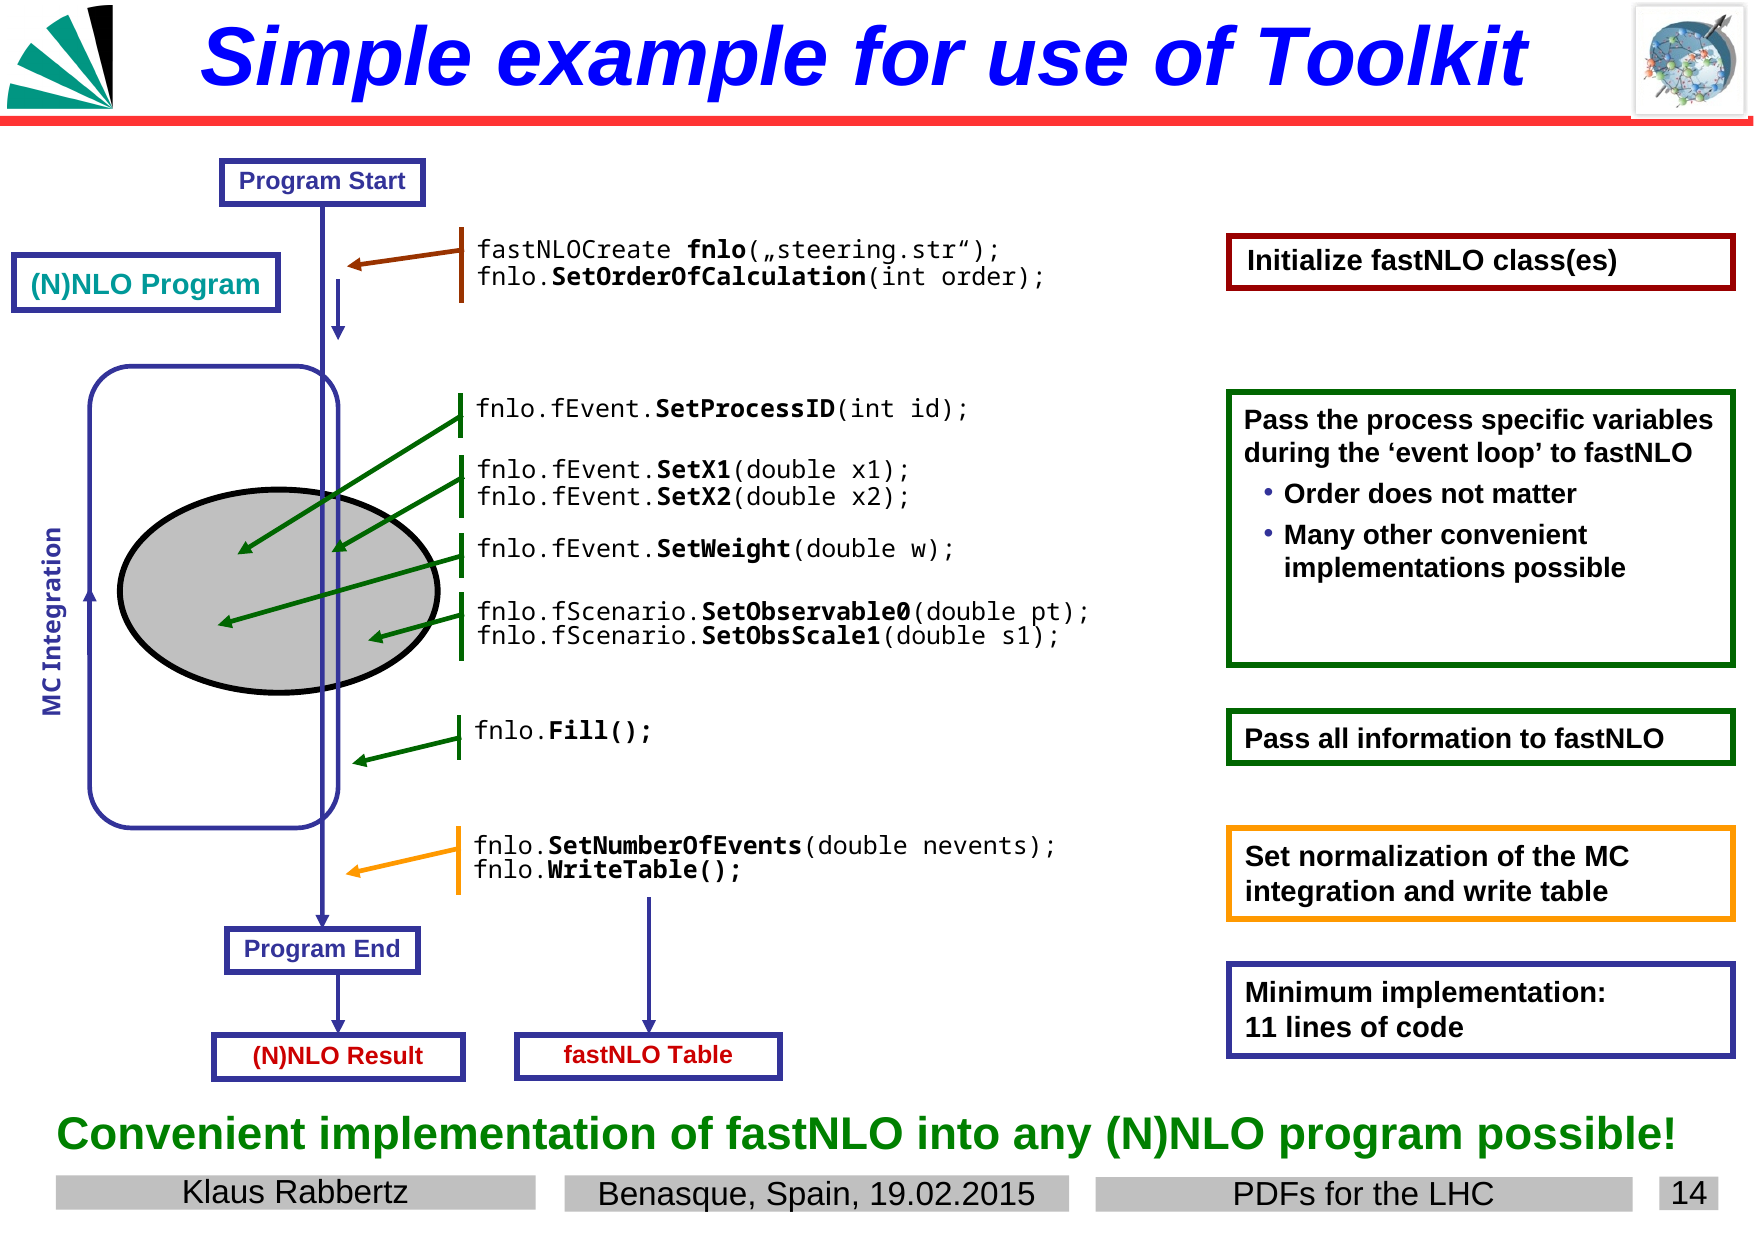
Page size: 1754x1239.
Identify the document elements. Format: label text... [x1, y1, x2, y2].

list Initialize fastNLO class(es) [1289, 236, 1733, 288]
text_box [119, 489, 320, 693]
text_box (N)NLO Program [13, 255, 278, 310]
text_box fnlo.fEvent.SetWeight(double w); [476, 535, 1229, 575]
text_box fnlo.Fill(); [474, 717, 1229, 757]
picture [7, 5, 113, 110]
text_box fnlo.fEvent.SetProcessID(int id); [475, 395, 1229, 436]
text_box Pass the process specific variables during the ‘event loop’ to fastNLO Order does not matter Many other convenient implementations possible [1229, 392, 1733, 666]
text_box MC Integration [27, 512, 74, 733]
text_box Program End [226, 928, 418, 973]
text_box [341, 565, 438, 685]
text_box Program Start [222, 160, 423, 204]
text_box [325, 495, 335, 594]
text_box (N)NLO Result [213, 1035, 463, 1079]
text_box [341, 519, 432, 589]
text_box Convenient implementation of fastNLO into any (N)NLO program possible! [42, 1102, 1721, 1168]
text_box Set normalization of the MC integration and write table [1229, 827, 1733, 920]
text_box Minimum implementation: 11 lines of code [1229, 964, 1733, 1056]
text_box fnlo.SetNumberOfEvents(double nevents); fnlo.WriteTable(); [473, 828, 1229, 893]
text_box [341, 497, 389, 546]
picture [1631, 2, 1748, 119]
title Simple example for use of Toolkit [123, 0, 1606, 114]
text_box Pass all information to fastNLO [1229, 710, 1733, 764]
text_box [325, 593, 335, 689]
text_box fnlo.fEvent.SetX1(double x1); fnlo.fEvent.SetX2(double x2); [476, 457, 1229, 516]
text_box fastNLOCreate fnlo(„steering.str“); fnlo.SetOrderOfCalculation(int order); [476, 229, 1289, 301]
text_box fastNLO Table [517, 1035, 781, 1079]
text_box fnlo.fScenario.SetObservable0(double pt); fnlo.fScenario.SetObsScale1(double s1); [476, 594, 1229, 659]
